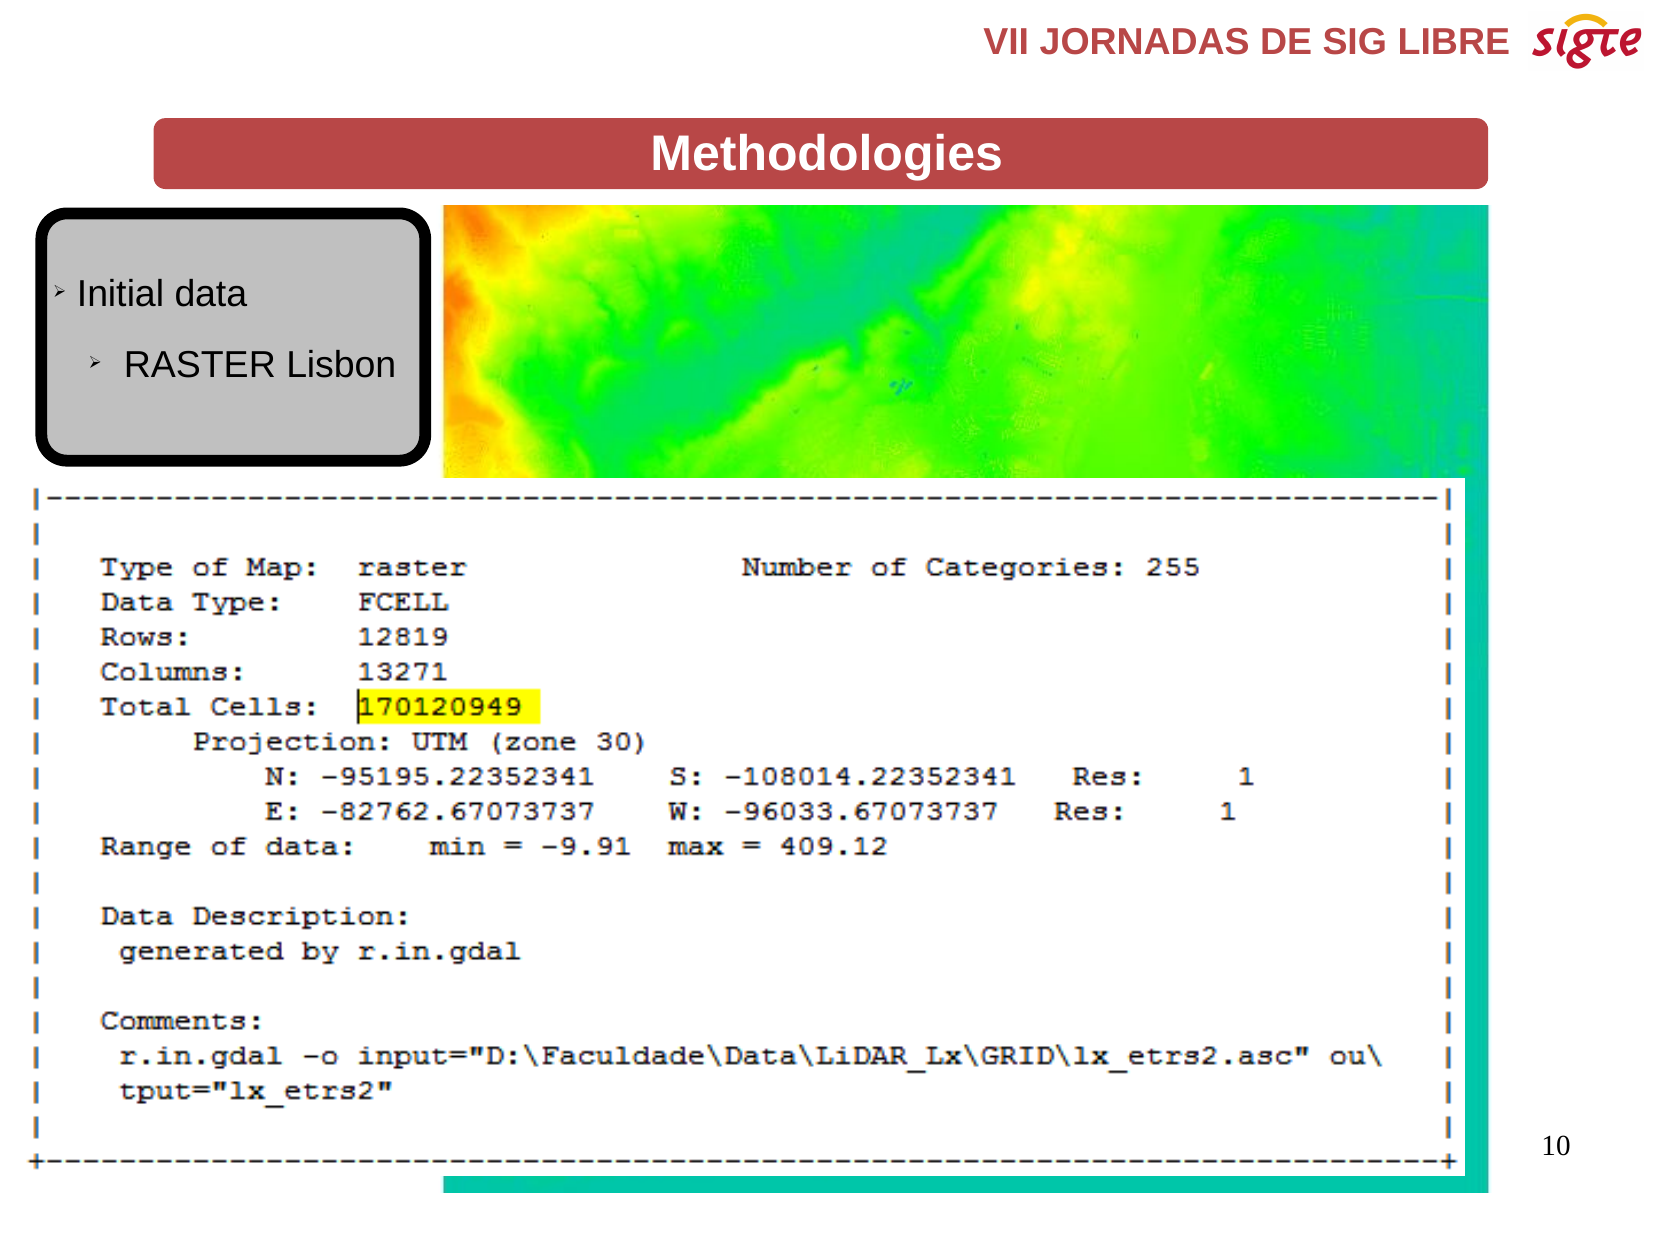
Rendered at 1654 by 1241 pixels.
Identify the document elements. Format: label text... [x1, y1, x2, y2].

list Initial data RASTER Lisbon [53, 272, 420, 432]
text_box VII JORNADAS DE SIG LIBRE [968, 12, 1524, 71]
picture [23, 257, 1501, 1193]
text_box [41, 213, 426, 461]
title Methodologies [82, 49, 1571, 257]
picture [1528, 11, 1644, 71]
